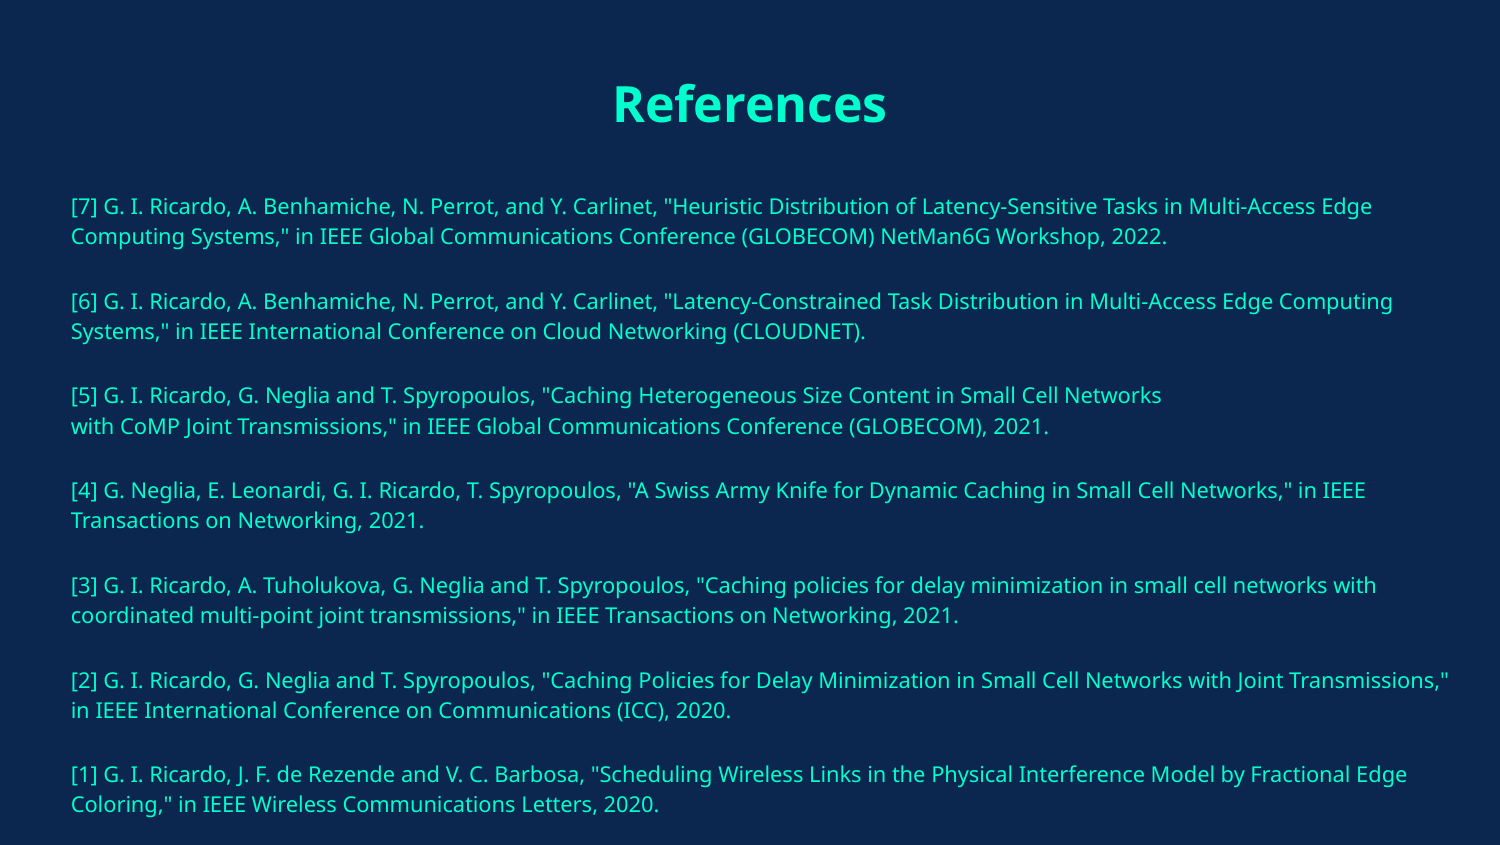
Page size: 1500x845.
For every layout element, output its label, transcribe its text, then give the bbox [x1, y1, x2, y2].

list [7] G. I. Ricardo, A. Benhamiche, N. Perrot, and Y. Carlinet, "Heuristic Distribution of Latency-Sensitive Tasks in Multi-Access Edge Computing Systems," in IEEE Global Communications Conference (GLOBECOM) NetMan6G Workshop, 2022. [6] G. I. Ricardo, A. Benhamiche, N. Perrot, and Y. Carlinet, "Latency-Constrained Task Distribution in Multi-Access Edge Computing Systems," in IEEE International Conference on Cloud Networking (CLOUDNET). [5] G. I. Ricardo, G. Neglia and T. Spyropoulos, "Caching Heterogeneous Size Content in Small Cell Networks with CoMP Joint Transmissions," in IEEE Global Communications Conference (GLOBECOM), 2021. [4] G. Neglia, E. Leonardi, G. I. Ricardo, T. Spyropoulos, "A Swiss Army Knife for Dynamic Caching in Small Cell Networks," in IEEE Transactions on Networking, 2021. [3] G. I. Ricardo, A. Tuholukova, G. Neglia and T. Spyropoulos, "Caching policies for delay minimization in small cell networks with coordinated multi-point joint transmissions," in IEEE Transactions on Networking, 2021. [2] G. I. Ricardo, G. Neglia and T. Spyropoulos, "Caching Policies for Delay Minimization in Small Cell Networks with Joint Transmissions," in IEEE International Conference on Communications (ICC), 2020. [1] G. I. Ricardo, J. F. de Rezende and V. C. Barbosa, "Scheduling Wireless Links in the Physical Interference Model by Fractional Edge Coloring," in IEEE Wireless Communications Letters, 2020. [42, 173, 1463, 751]
title References [322, 57, 1178, 213]
